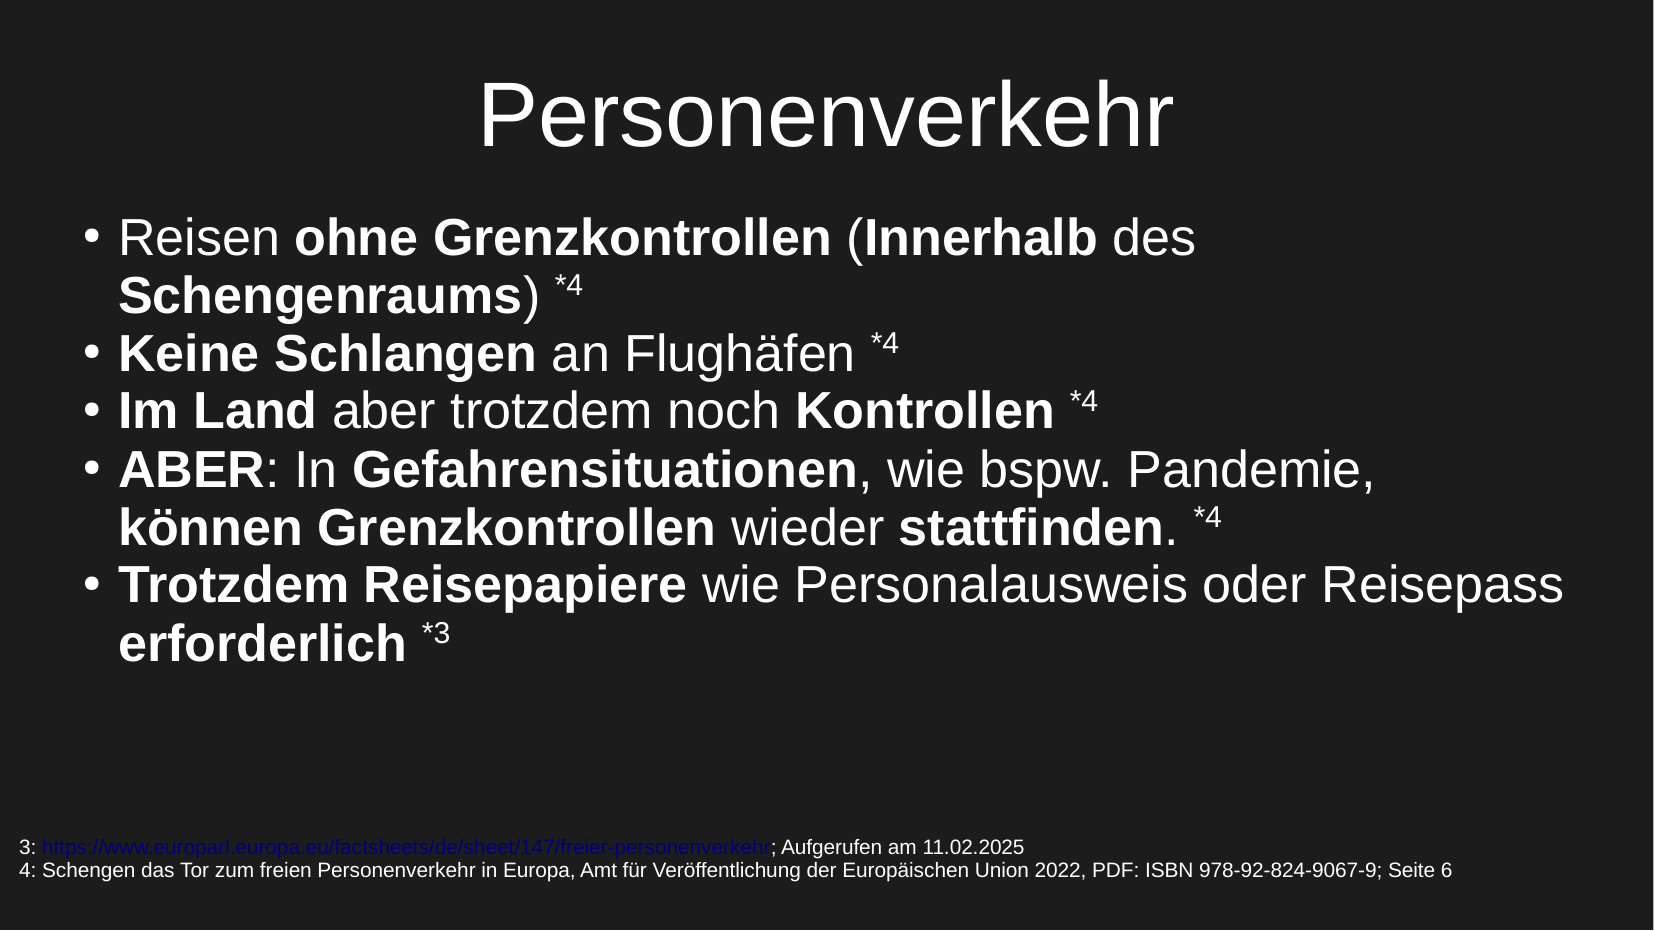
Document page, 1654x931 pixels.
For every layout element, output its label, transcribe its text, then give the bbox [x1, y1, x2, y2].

text_box 3: https://www.europarl.europa.eu/factsheets/de/sheet/147/freier-personenverkehr; Aufgerufen am 11.02.2025 4: Schengen das Tor zum freien Personenverkehr in Europa, Amt für Veröffentlichung der Europäischen Union 2022, PDF: ISBN 978-92-824-9067-9; Seite 6 [4, 828, 1468, 890]
subtitle Reisen ohne Grenzkontrollen (Innerhalb des Schengenraums) *4 Keine Schlangen an Flughäfen *4 Im Land aber trotzdem noch Kontrollen *4 ABER: In Gefahrensituationen, wie bspw. Pandemie, können Grenzkontrollen wieder stattfinden. *4 Trotzdem Reisepapiere wie Personalausweis oder Reisepass erforderlich *3 [82, 170, 1571, 710]
title Personenverkehr [82, 36, 1571, 170]
